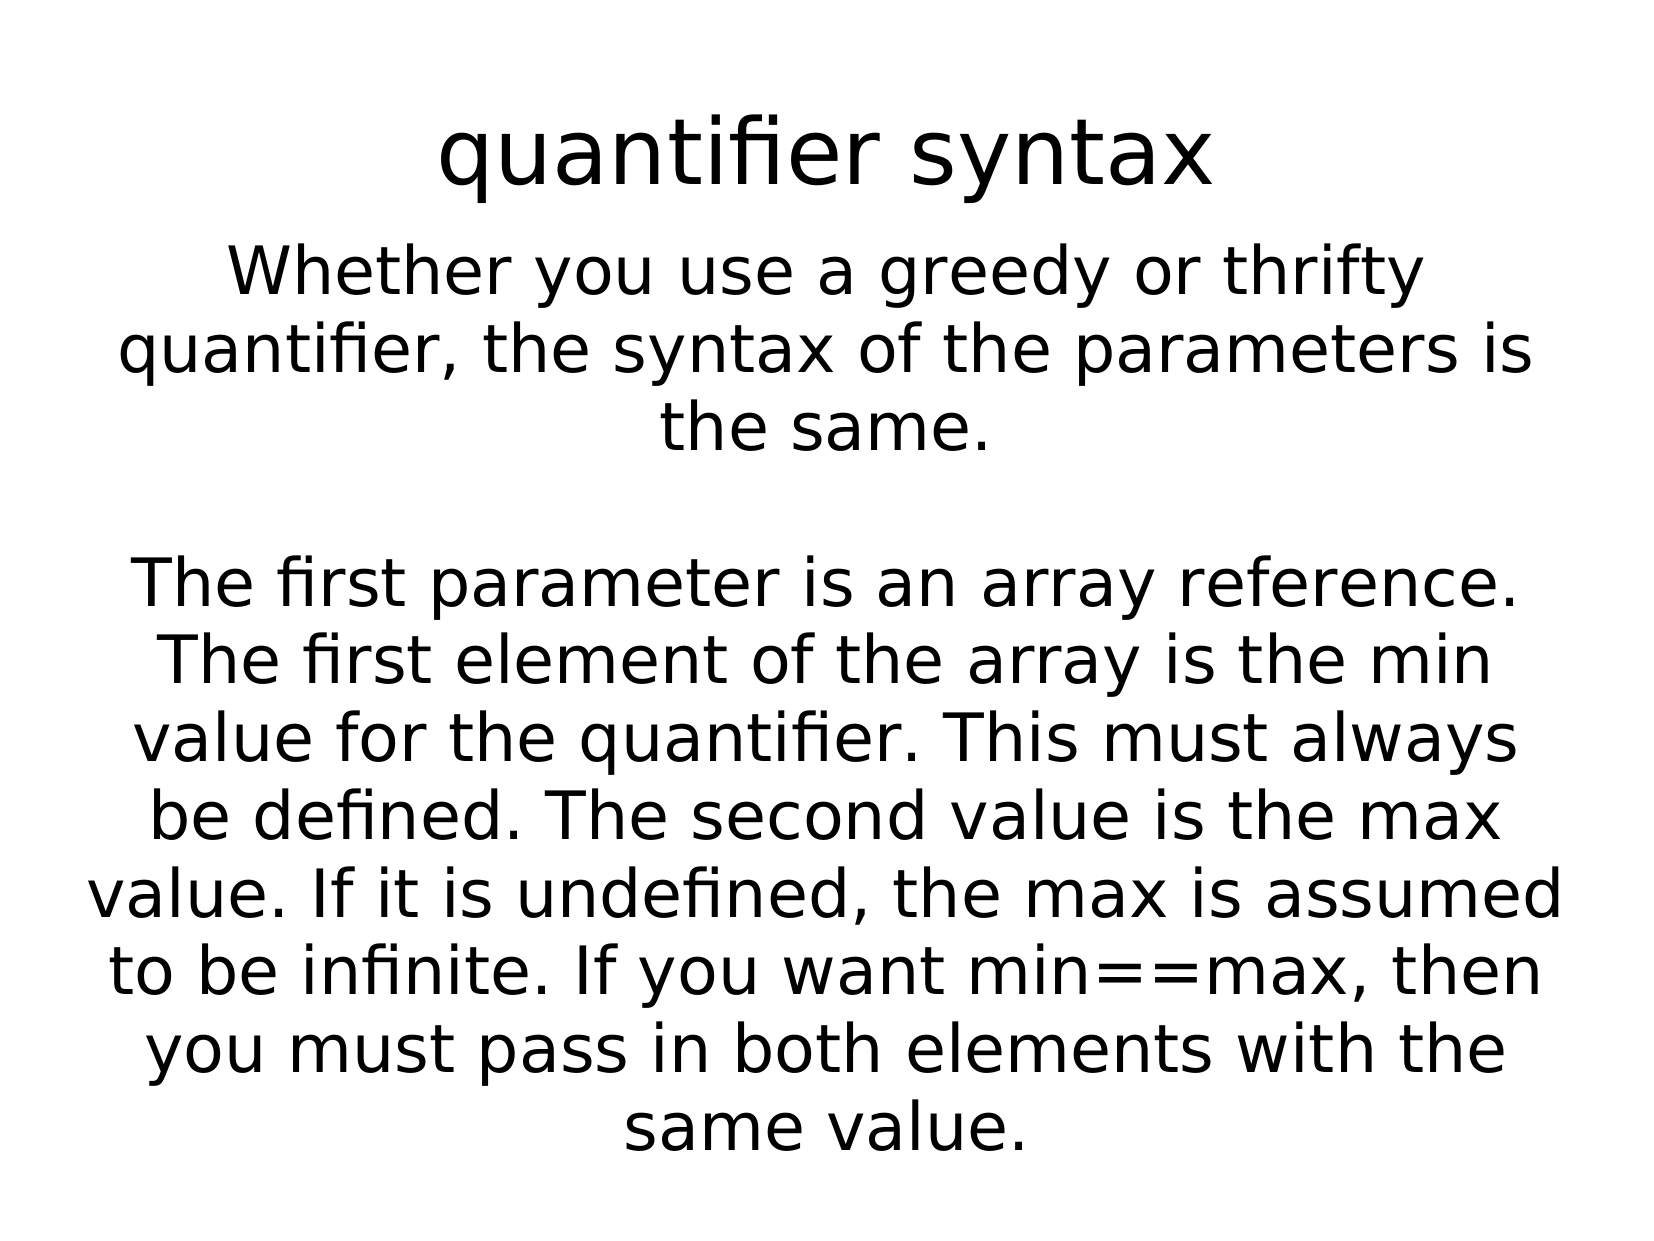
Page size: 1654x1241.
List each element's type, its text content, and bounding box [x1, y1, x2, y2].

title quantifier syntax [82, 49, 1571, 232]
subtitle Whether you use a greedy or thrifty quantifier, the syntax of the parameters is the same. The first parameter is an array reference. The first element of the array is the min value for the quantifier. This must always be defined. The second value is the max value. If it is undefined, the max is assumed to be infinite. If you want min==max, then you must pass in both elements with the same value. [82, 232, 1571, 1167]
